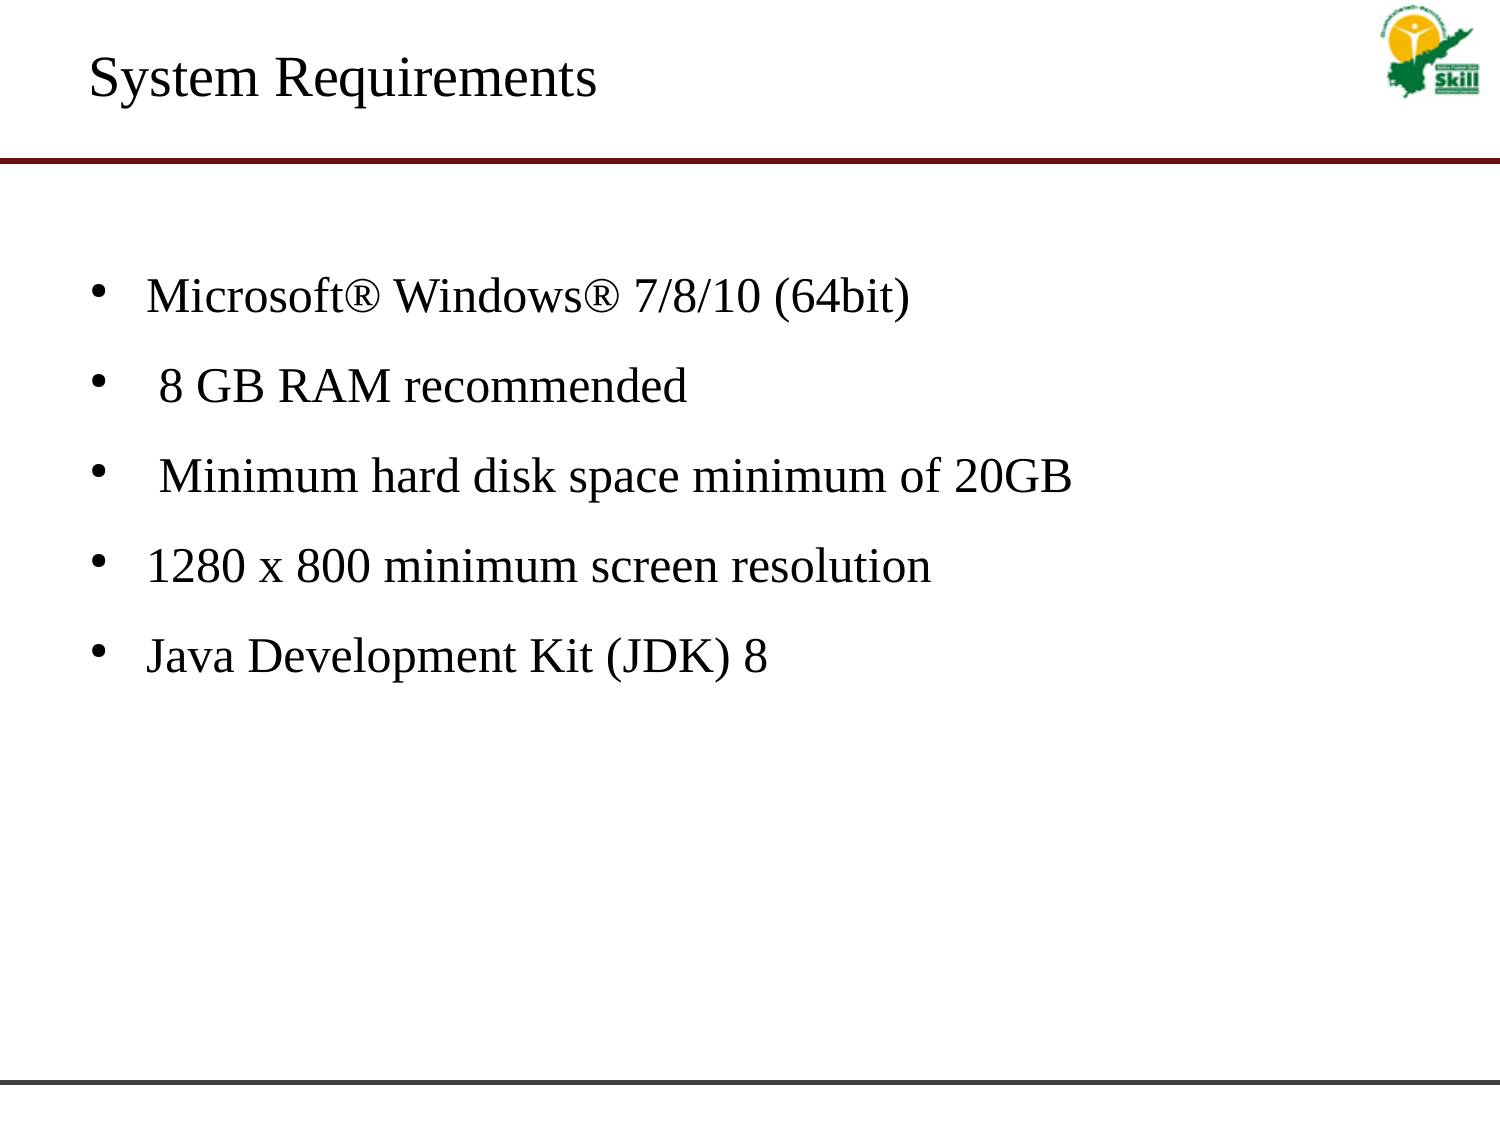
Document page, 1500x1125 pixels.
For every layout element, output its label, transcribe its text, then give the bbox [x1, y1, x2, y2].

title System Requirements [73, 30, 1424, 173]
list Microsoft® Windows® 7/8/10 (64­bit) 8 GB RAM recommended Minimum hard disk space minimum of 20GB 1280 x 800 minimum screen resolution Java Development Kit (JDK) 8 [75, 224, 1425, 1000]
picture [1376, 0, 1483, 110]
